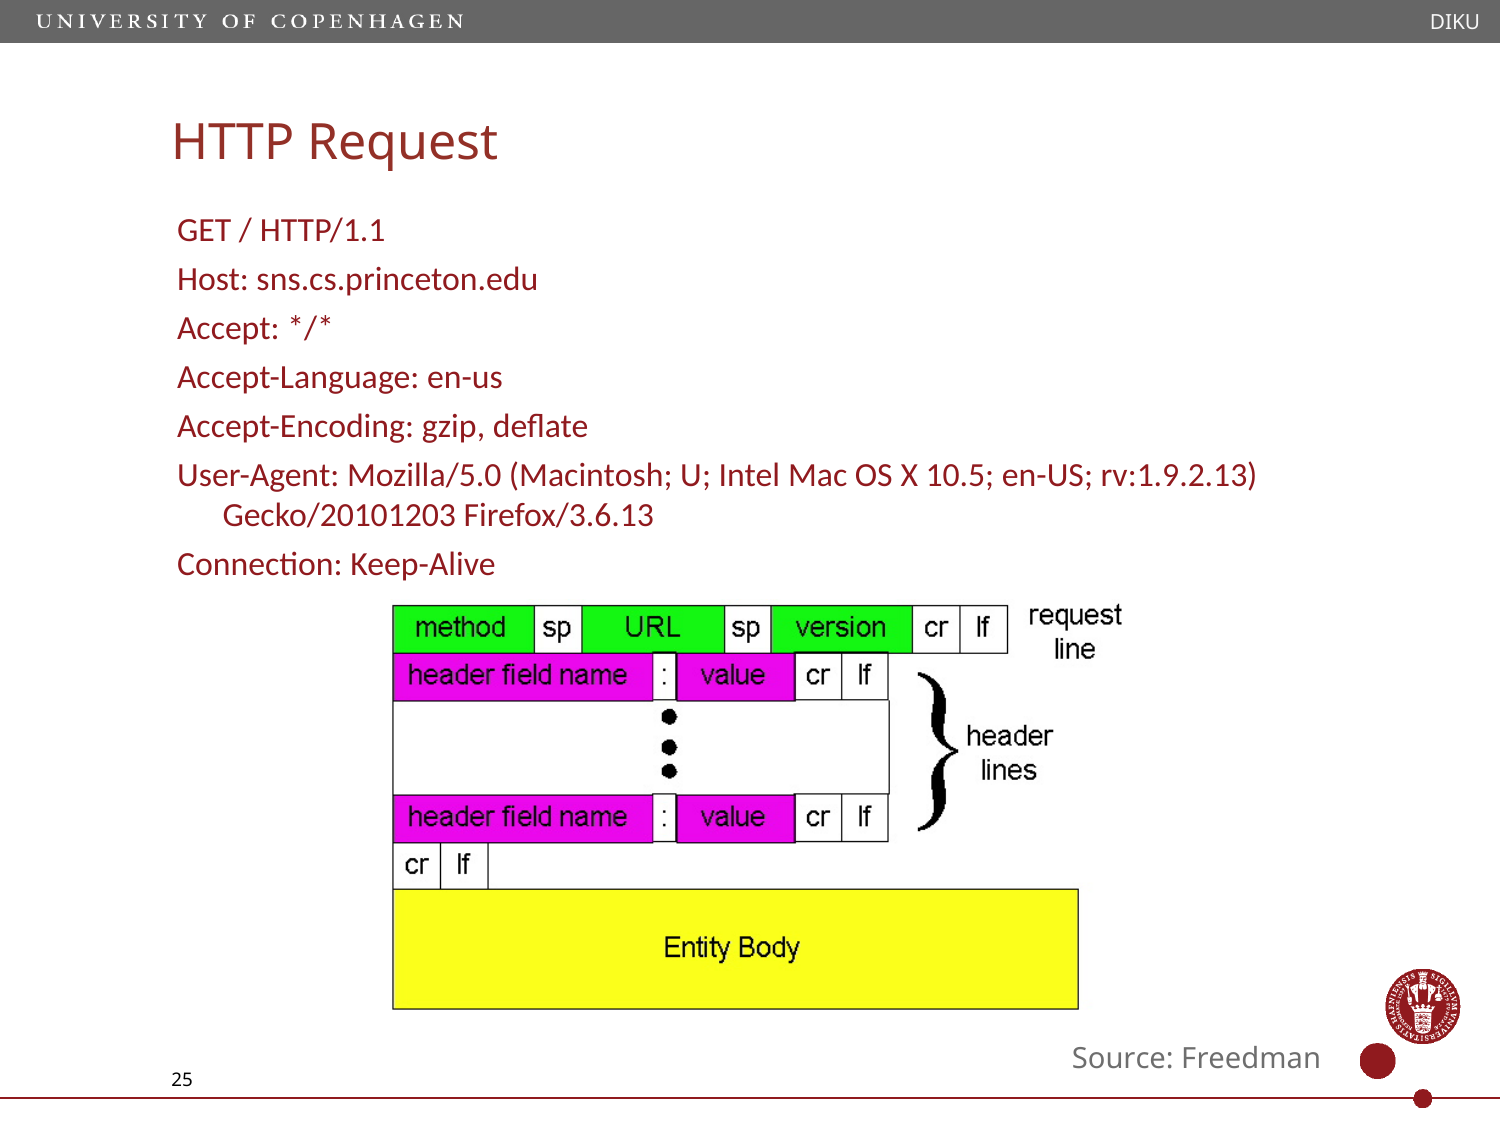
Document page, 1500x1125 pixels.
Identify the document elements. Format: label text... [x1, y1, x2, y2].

title HTTP Request [171, 75, 1329, 171]
list GET / HTTP/1.1 Host: sns.cs.princeton.edu Accept: */* Accept-Language: en-us Accept-Encoding: gzip, deflate User-Agent: Mozilla/5.0 (Macintosh; U; Intel Mac OS X 10.5; en-US; rv:1.9.2.13) Gecko/20101203 Firefox/3.6.13 Connection: Keep-Alive [176, 207, 1335, 583]
text_box <number> [171, 1067, 522, 1092]
text_box DIKU [469, 0, 1495, 43]
picture [0, 599, 1500, 1122]
text_box Source: Freedman [1057, 1031, 1377, 1083]
